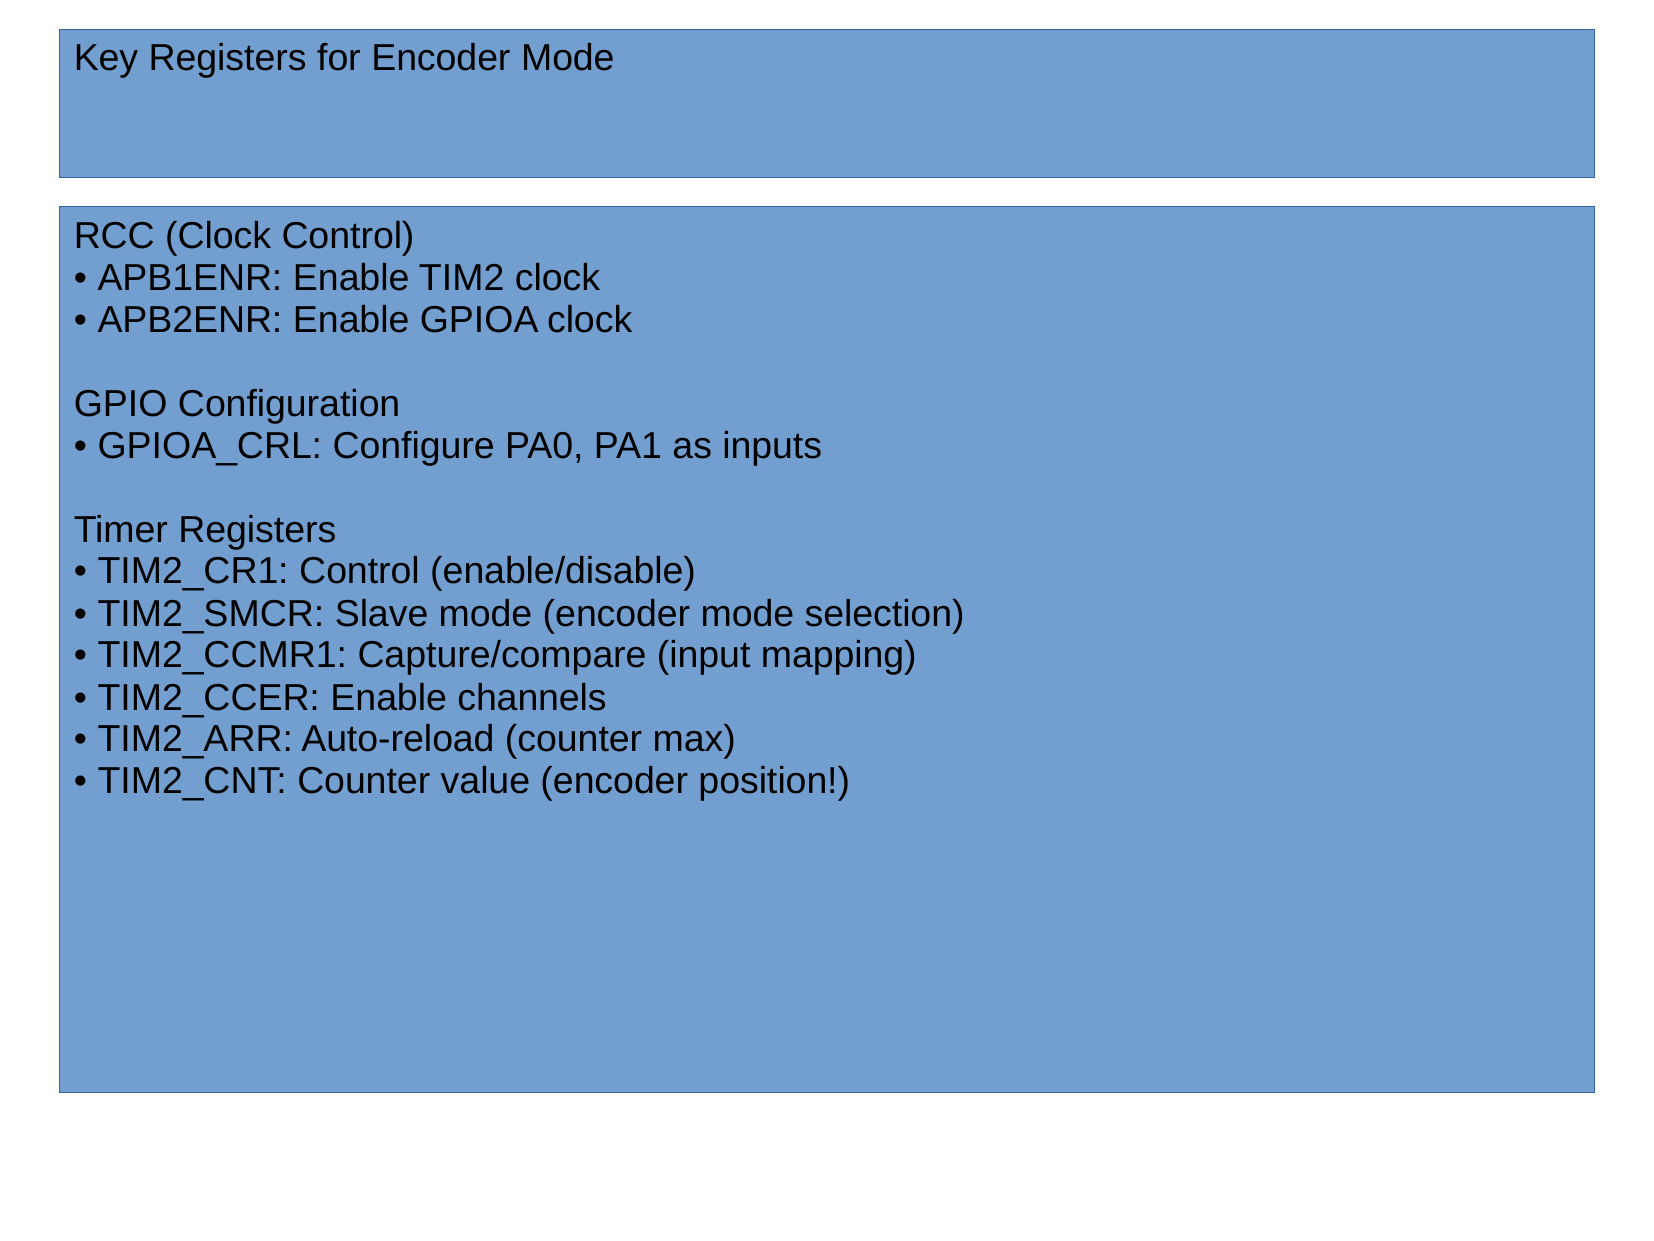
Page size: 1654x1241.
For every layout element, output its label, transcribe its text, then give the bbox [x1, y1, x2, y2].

text_box Key Registers for Encoder Mode [59, 29, 1595, 178]
text_box RCC (Clock Control) • APB1ENR: Enable TIM2 clock • APB2ENR: Enable GPIOA clock GPIO Configuration • GPIOA_CRL: Configure PA0, PA1 as inputs Timer Registers • TIM2_CR1: Control (enable/disable) • TIM2_SMCR: Slave mode (encoder mode selection) • TIM2_CCMR1: Capture/compare (input mapping) • TIM2_CCER: Enable channels • TIM2_ARR: Auto-reload (counter max) • TIM2_CNT: Counter value (encoder position!) [59, 206, 1595, 1093]
